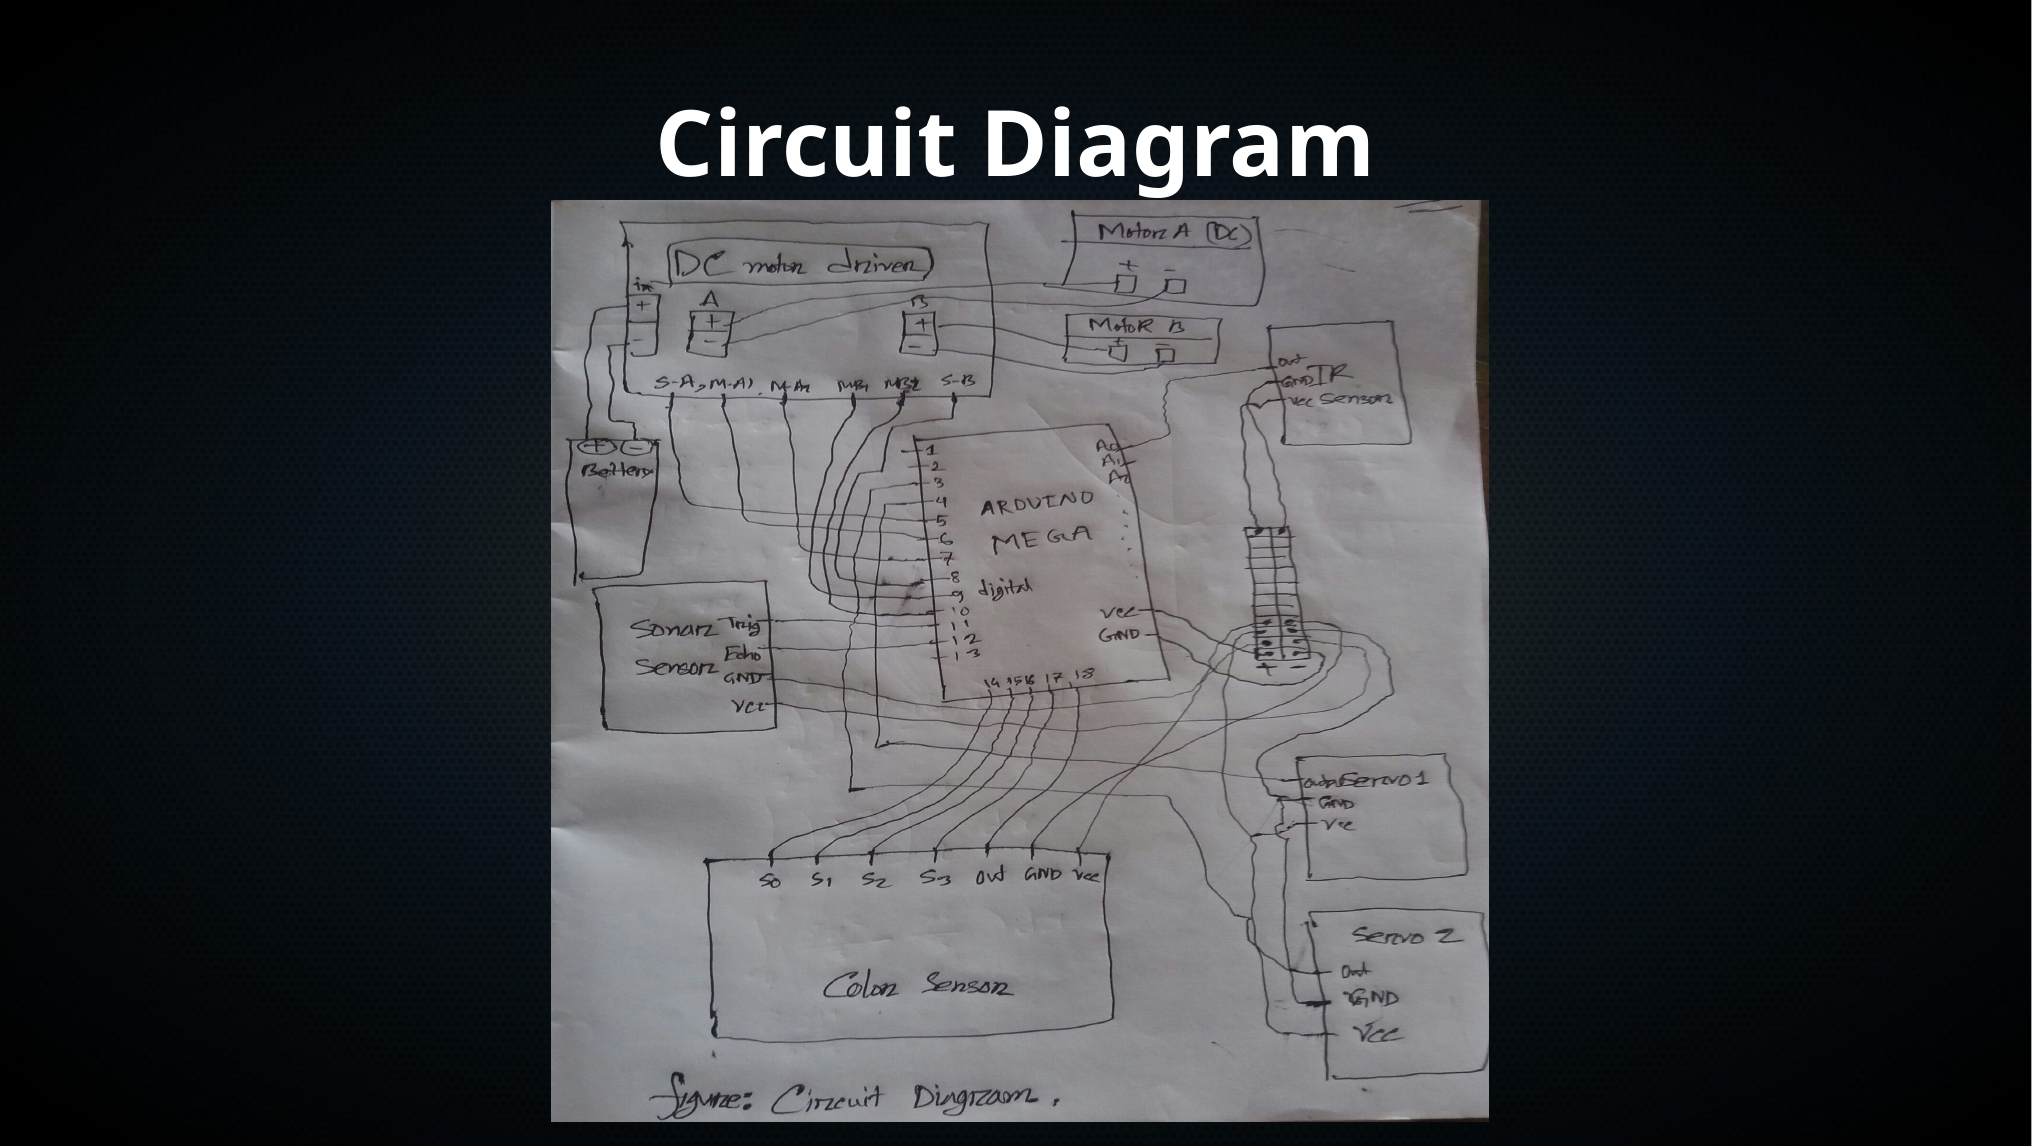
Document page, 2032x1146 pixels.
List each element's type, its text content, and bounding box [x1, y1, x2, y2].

title Circuit Diagram [101, 26, 1930, 257]
picture [0, 0, 2032, 1146]
